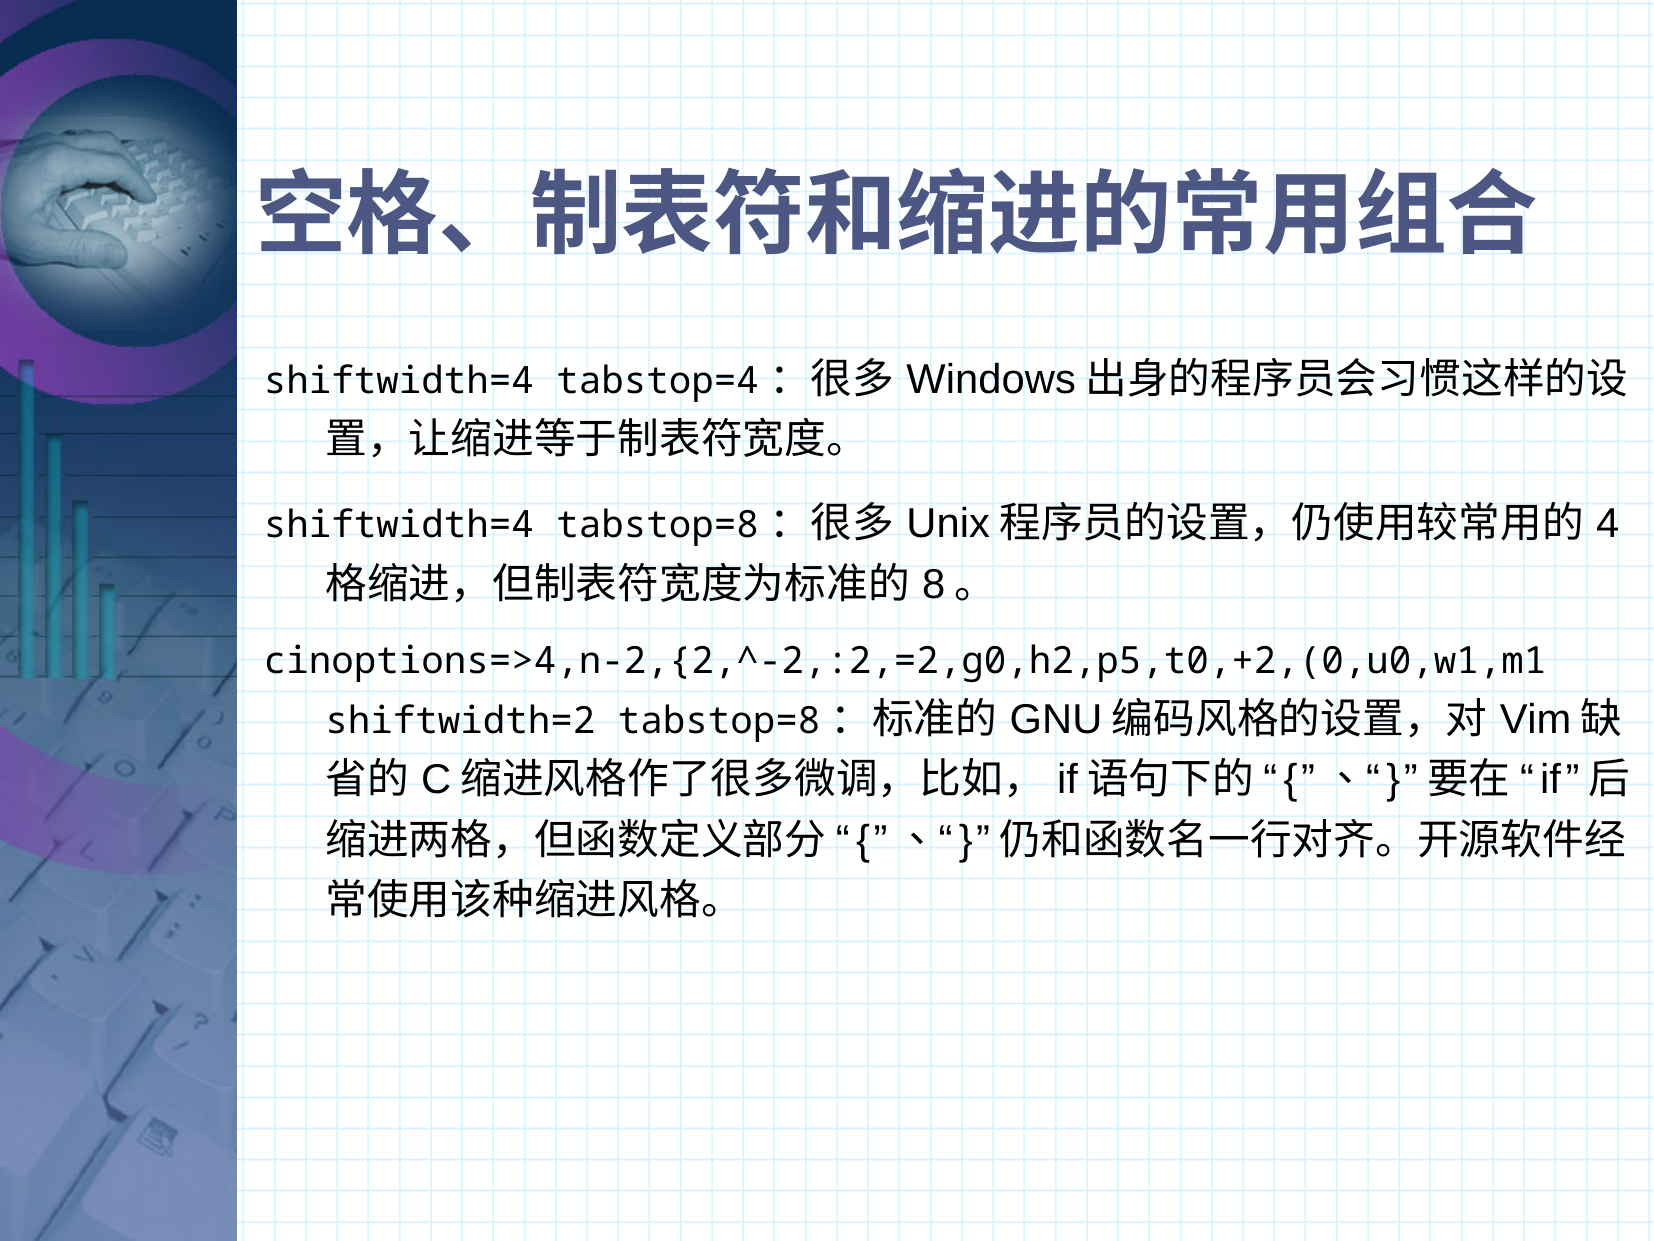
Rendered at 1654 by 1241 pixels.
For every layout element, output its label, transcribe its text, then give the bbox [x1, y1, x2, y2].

picture [0, 0, 1654, 1241]
title 空格、制表符和缩进的常用组合 [254, 110, 1640, 303]
list shiftwidth=4 tabstop=4：很多Windows出身的程序员会习惯这样的设置，让缩进等于制表符宽度。 shiftwidth=4 tabstop=8：很多Unix程序员的设置，仍使用较常用的4格缩进，但制表符宽度为标准的8。 cinoptions=>4,n-2,{2,^-2,:2,=2,g0,h2,p5,t0,+2,(0,u0,w1,m1 shiftwidth=2 tabstop=8：标准的GNU编码风格的设置，对Vim缺省的C缩进风格作了很多微调，比如，if语句下的 “ { ”、“ } ”要在 “ if ”后缩进两格，但函数定义部分 “ { ”、“ } ”仍和函数名一行对齐。开源软件经常使用该种缩进风格。 [254, 344, 1640, 1112]
